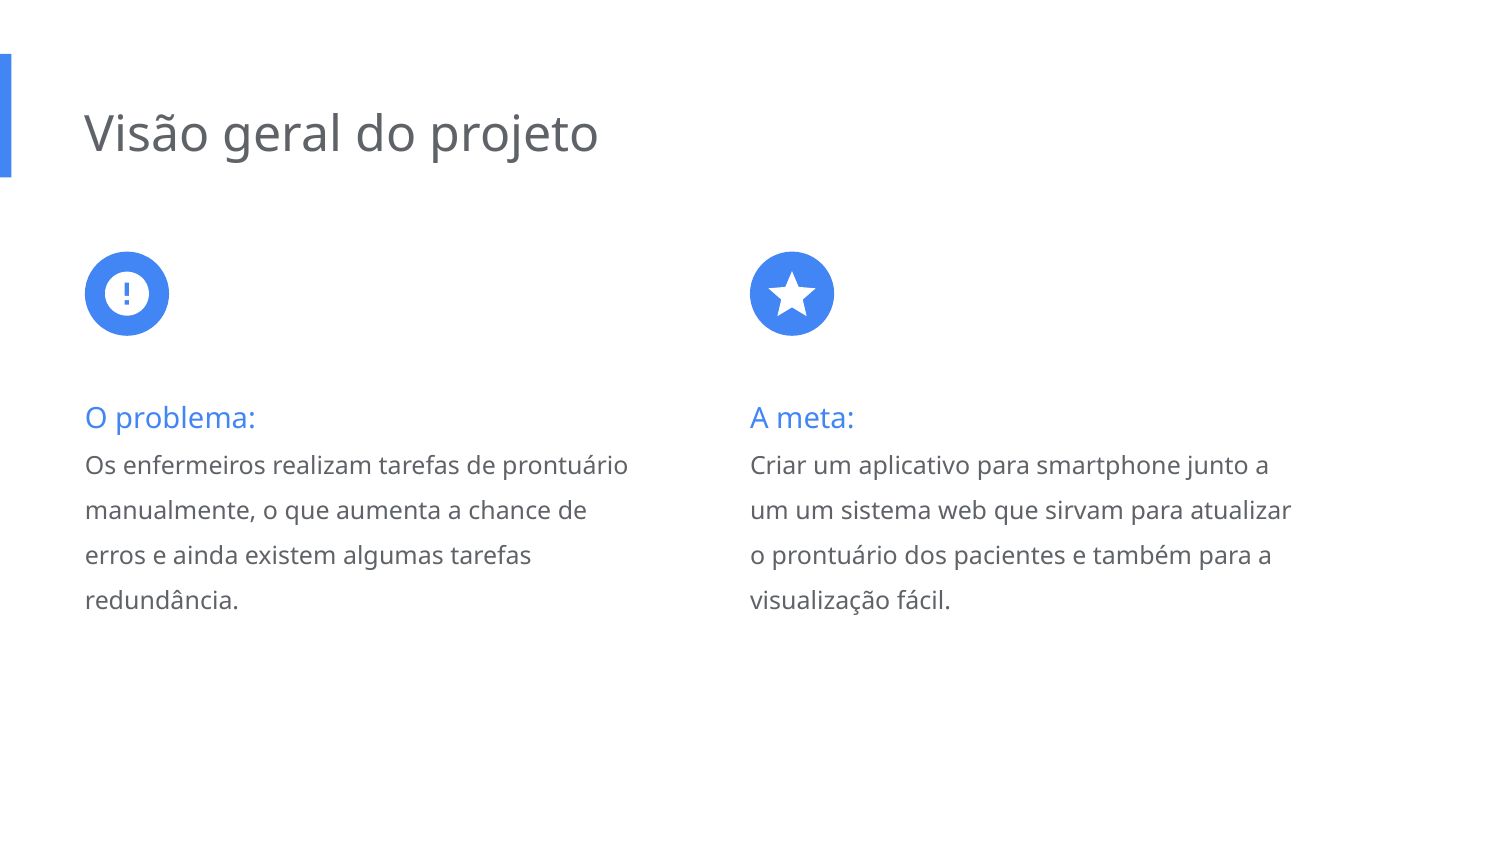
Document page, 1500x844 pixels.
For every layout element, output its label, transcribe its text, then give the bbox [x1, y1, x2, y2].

text_box [749, 251, 835, 336]
text_box O problema: Os enfermeiros realizam tarefas de prontuário manualmente, o que aumenta a chance de erros e ainda existem algumas tarefas redundância. [84, 367, 651, 630]
text_box [84, 251, 170, 336]
text_box A meta: Criar um aplicativo para smartphone junto a um um sistema web que sirvam para atualizar o prontuário dos pacientes e também para a visualização fácil. [750, 367, 1316, 630]
text_box Visão geral do projeto [84, 85, 1095, 177]
